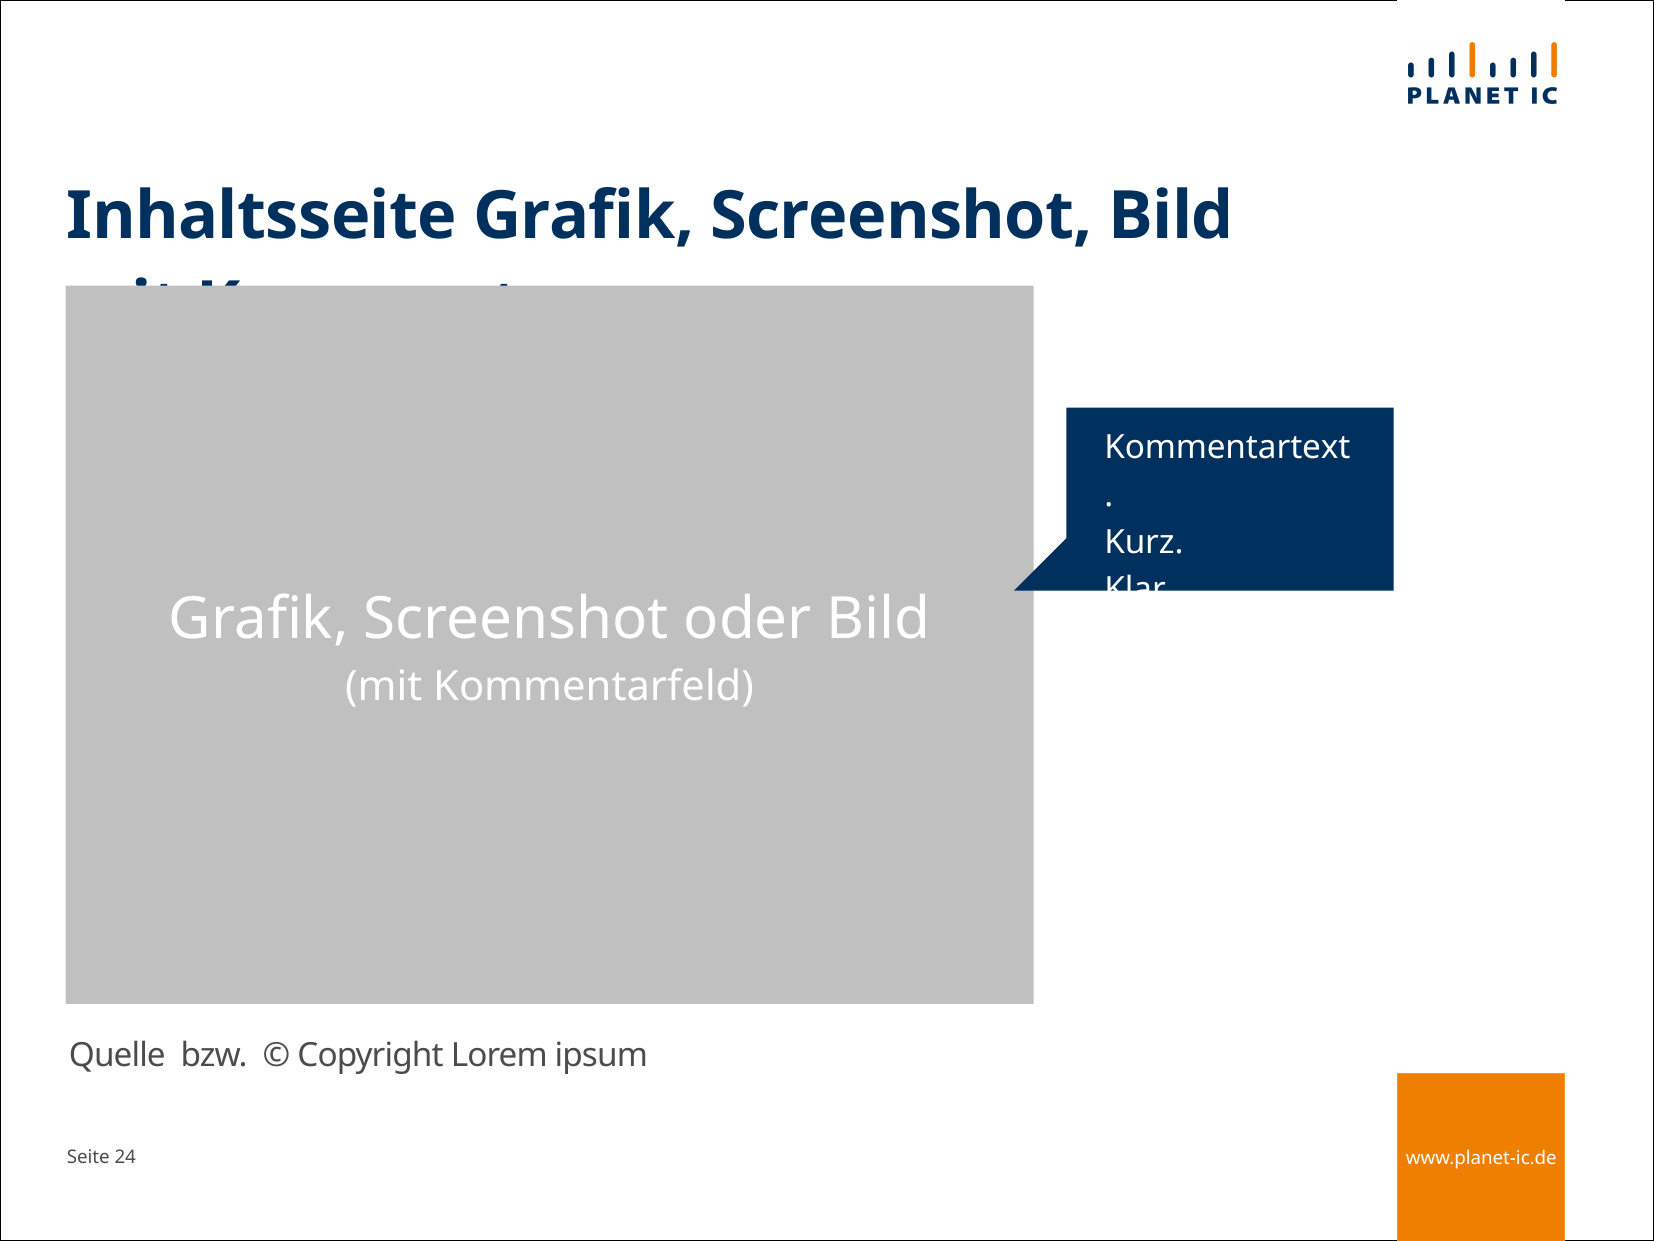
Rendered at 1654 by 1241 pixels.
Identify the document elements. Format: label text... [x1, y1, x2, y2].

text_box Inhaltsseite Grafik, Screenshot, Bild mit Kommentar [66, 166, 1332, 231]
picture [1408, 42, 1557, 104]
text_box Kommentartext. Kurz. Klar. [1104, 421, 1359, 573]
text_box Quelle bzw. © Copyright Lorem ipsum [68, 1027, 1047, 1087]
text_box [1014, 407, 1394, 591]
text_box Grafik, Screenshot oder Bild (mit Kommentarfeld) [65, 285, 1034, 1004]
